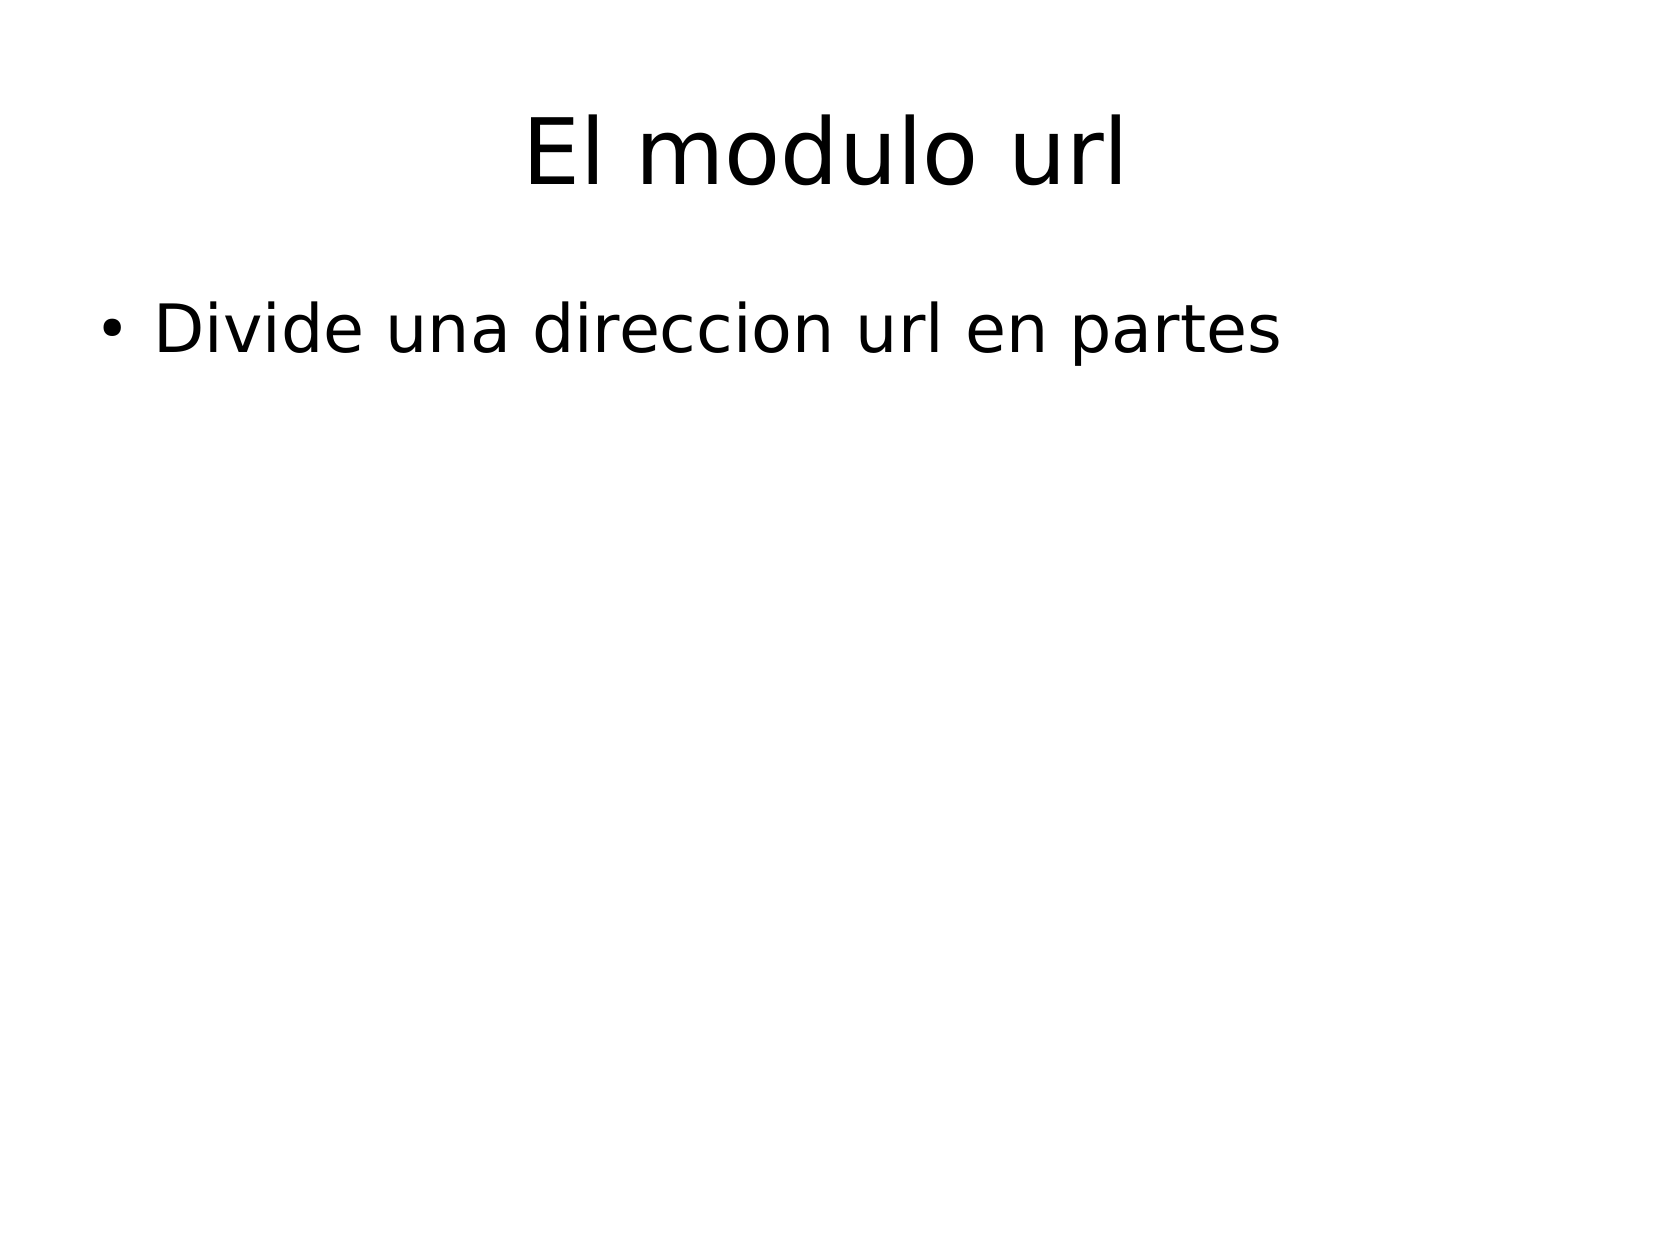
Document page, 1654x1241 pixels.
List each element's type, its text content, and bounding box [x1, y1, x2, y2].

list Divide una direccion url en partes [82, 290, 1571, 1010]
title El modulo url [82, 49, 1571, 257]
